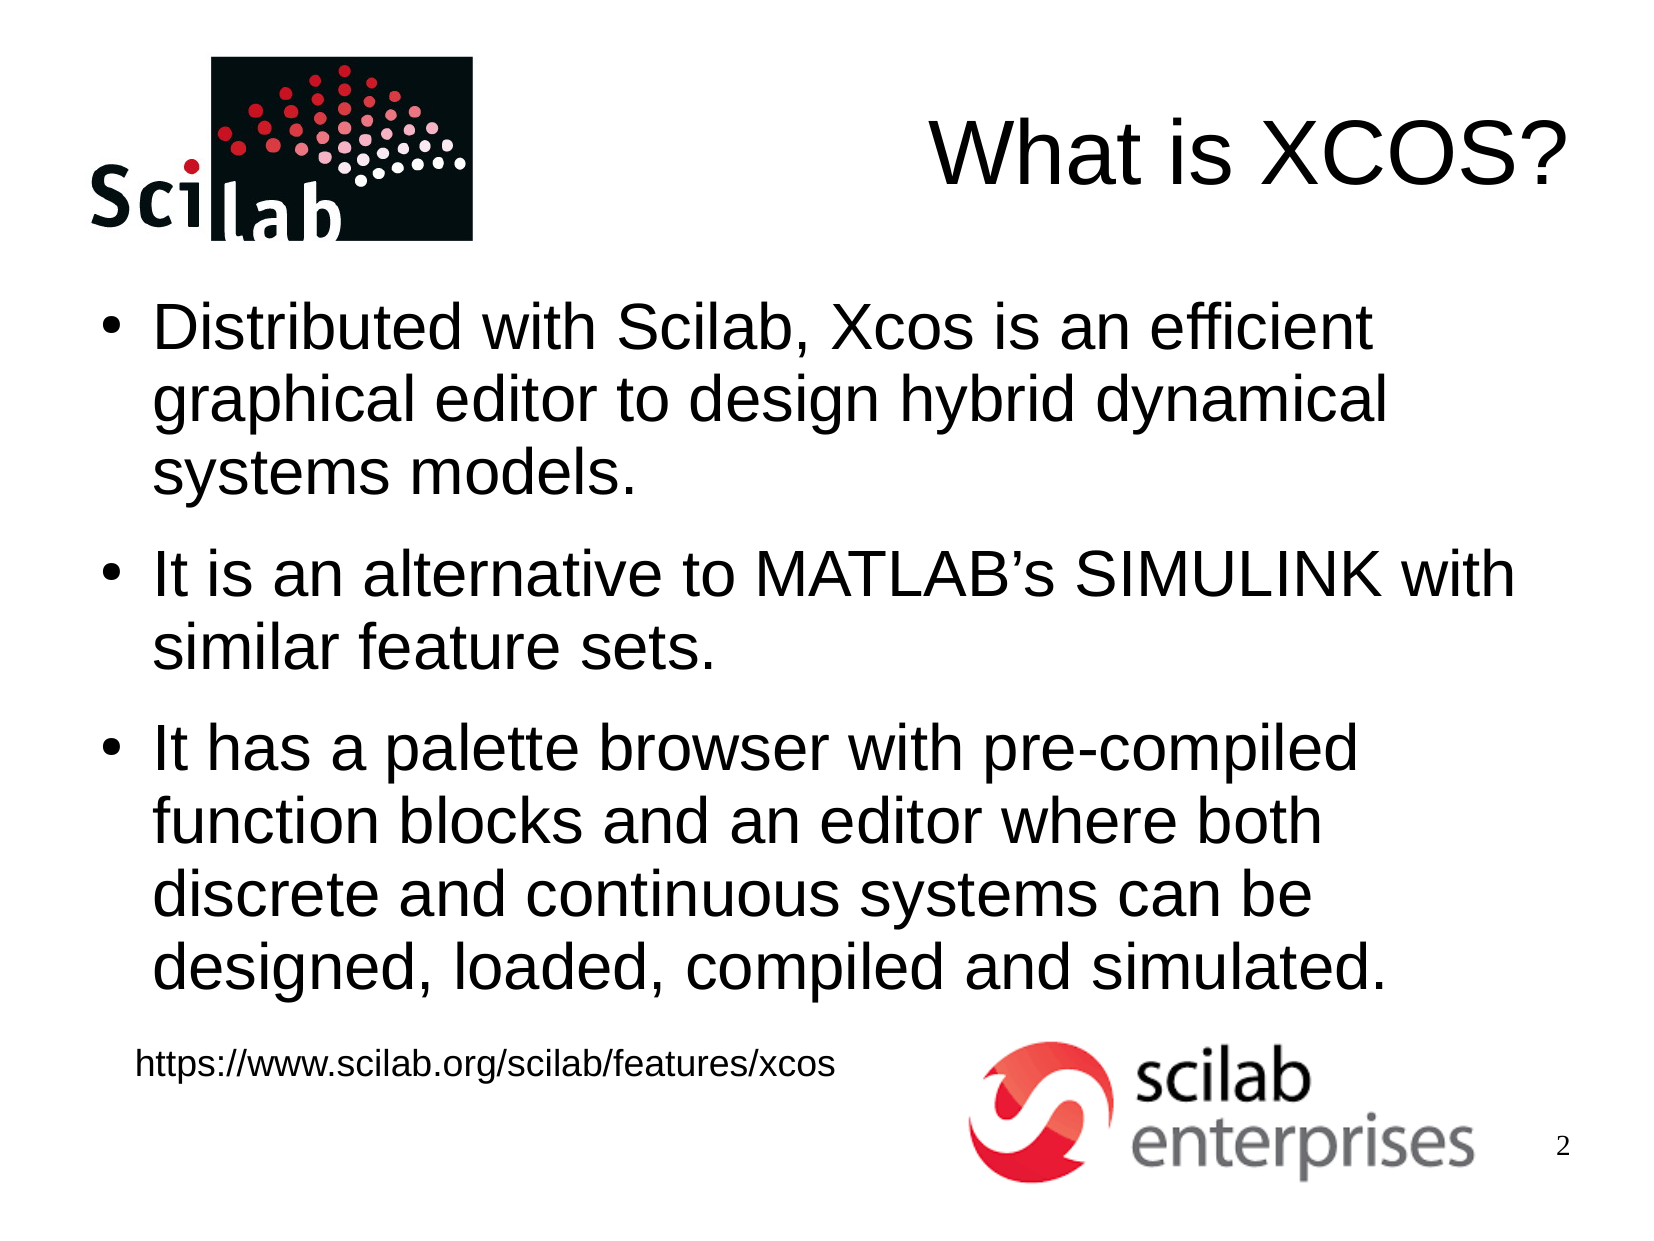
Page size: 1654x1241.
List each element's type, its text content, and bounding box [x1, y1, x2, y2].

title What is XCOS? [496, 49, 1571, 257]
list Distributed with Scilab, Xcos is an efficient graphical editor to design hybrid dynamical systems models. It is an alternative to MATLAB’s SIMULINK with similar feature sets. It has a palette browser with pre-compiled function blocks and an editor where both discrete and continuous systems can be designed, loaded, compiled and simulated. [82, 290, 1571, 1010]
picture [929, 1005, 1530, 1223]
picture [69, 29, 496, 277]
text_box https://www.scilab.org/scilab/features/xcos [120, 1035, 856, 1134]
